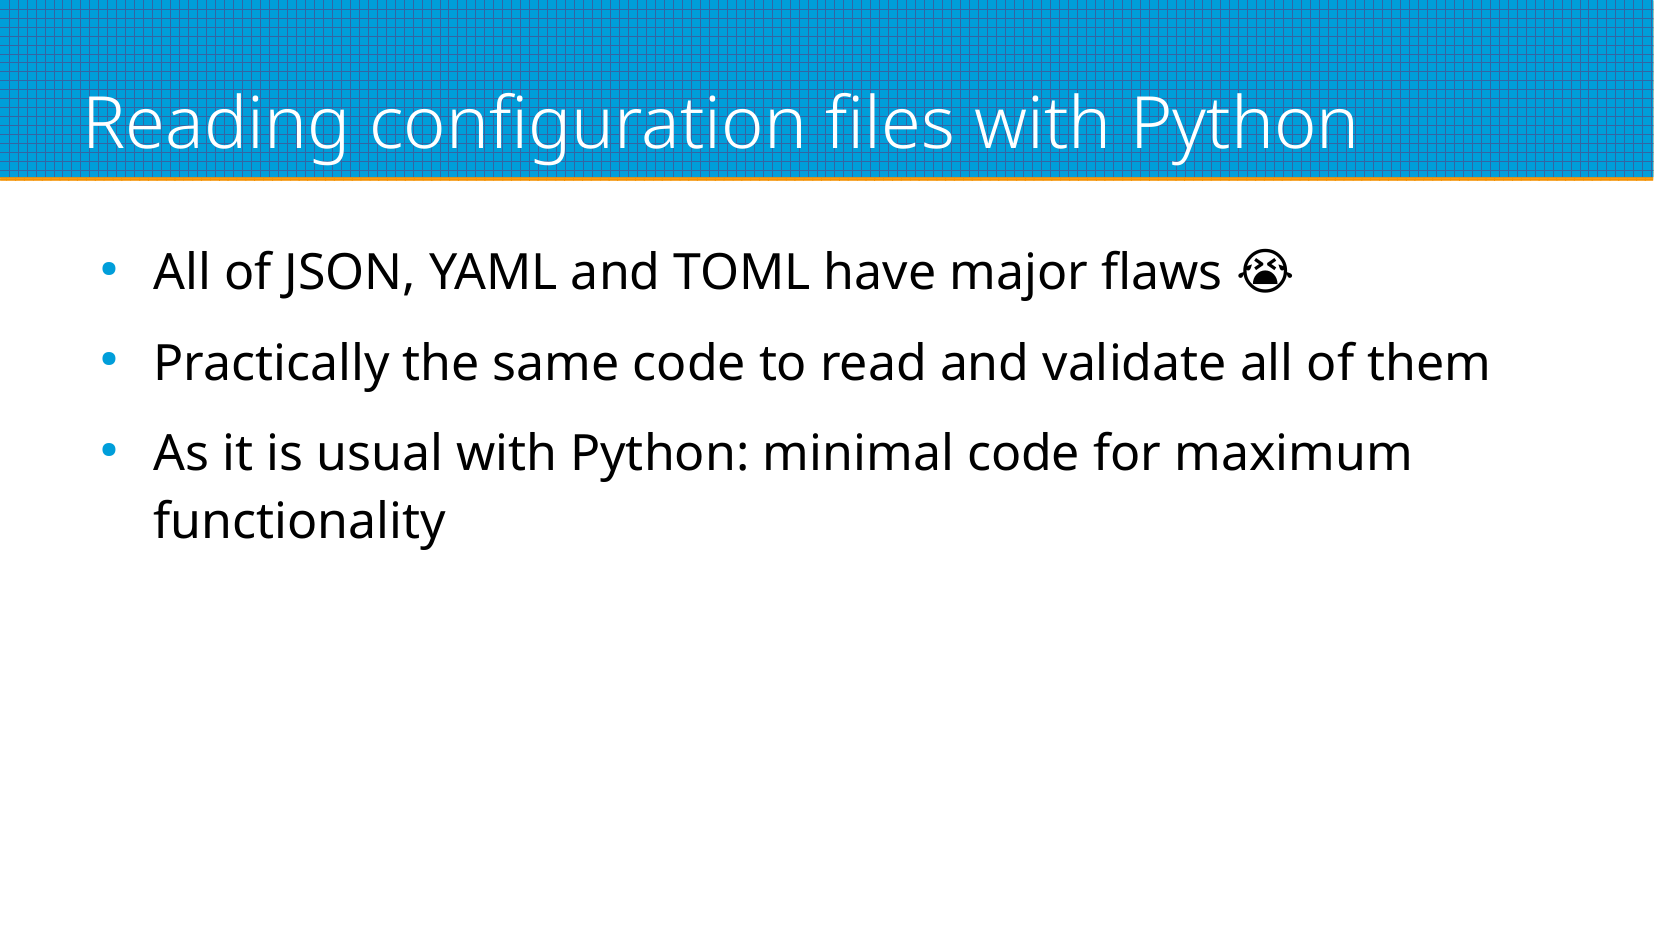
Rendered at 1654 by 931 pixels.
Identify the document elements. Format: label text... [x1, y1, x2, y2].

list All of JSON, YAML and TOML have major flaws 😭 Practically the same code to read and validate all of them As it is usual with Python: minimal code for maximum functionality [82, 236, 1563, 811]
title Reading configuration files with Python [82, 14, 1571, 171]
